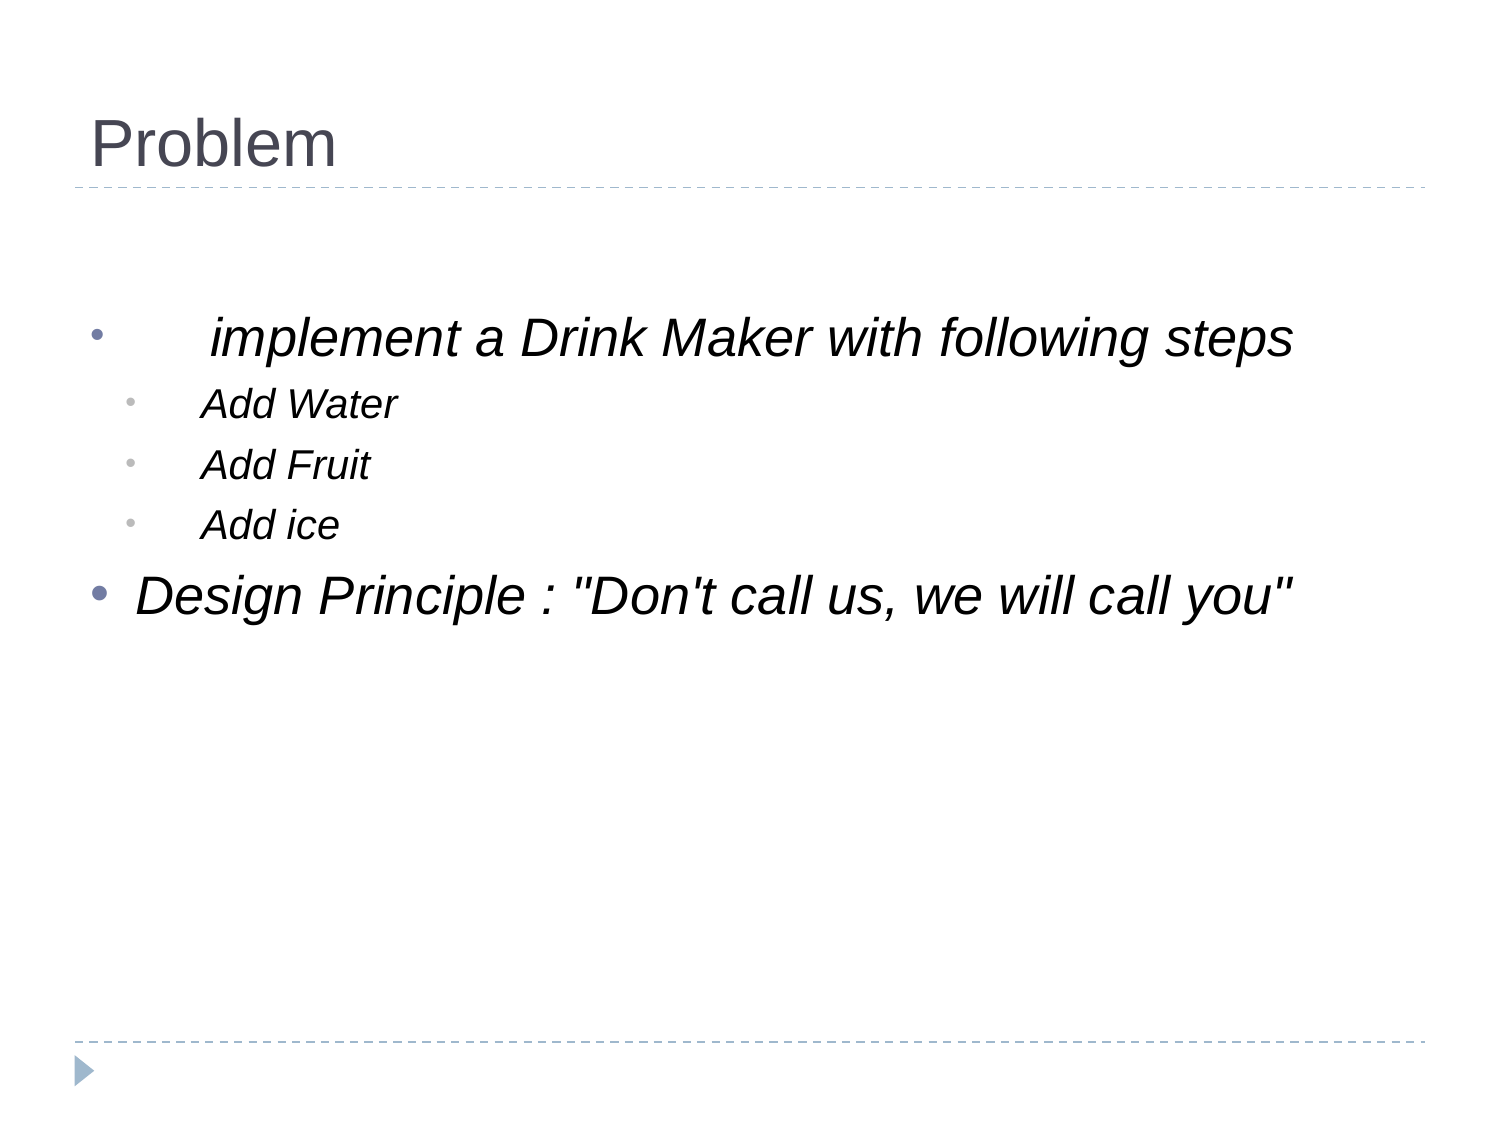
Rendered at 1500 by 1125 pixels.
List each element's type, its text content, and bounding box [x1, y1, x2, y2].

title Problem [75, 24, 1425, 188]
list implement a Drink Maker with following steps Add Water Add Fruit Add ice Design Principle : "Don't call us, we will call you" [75, 200, 1425, 1010]
